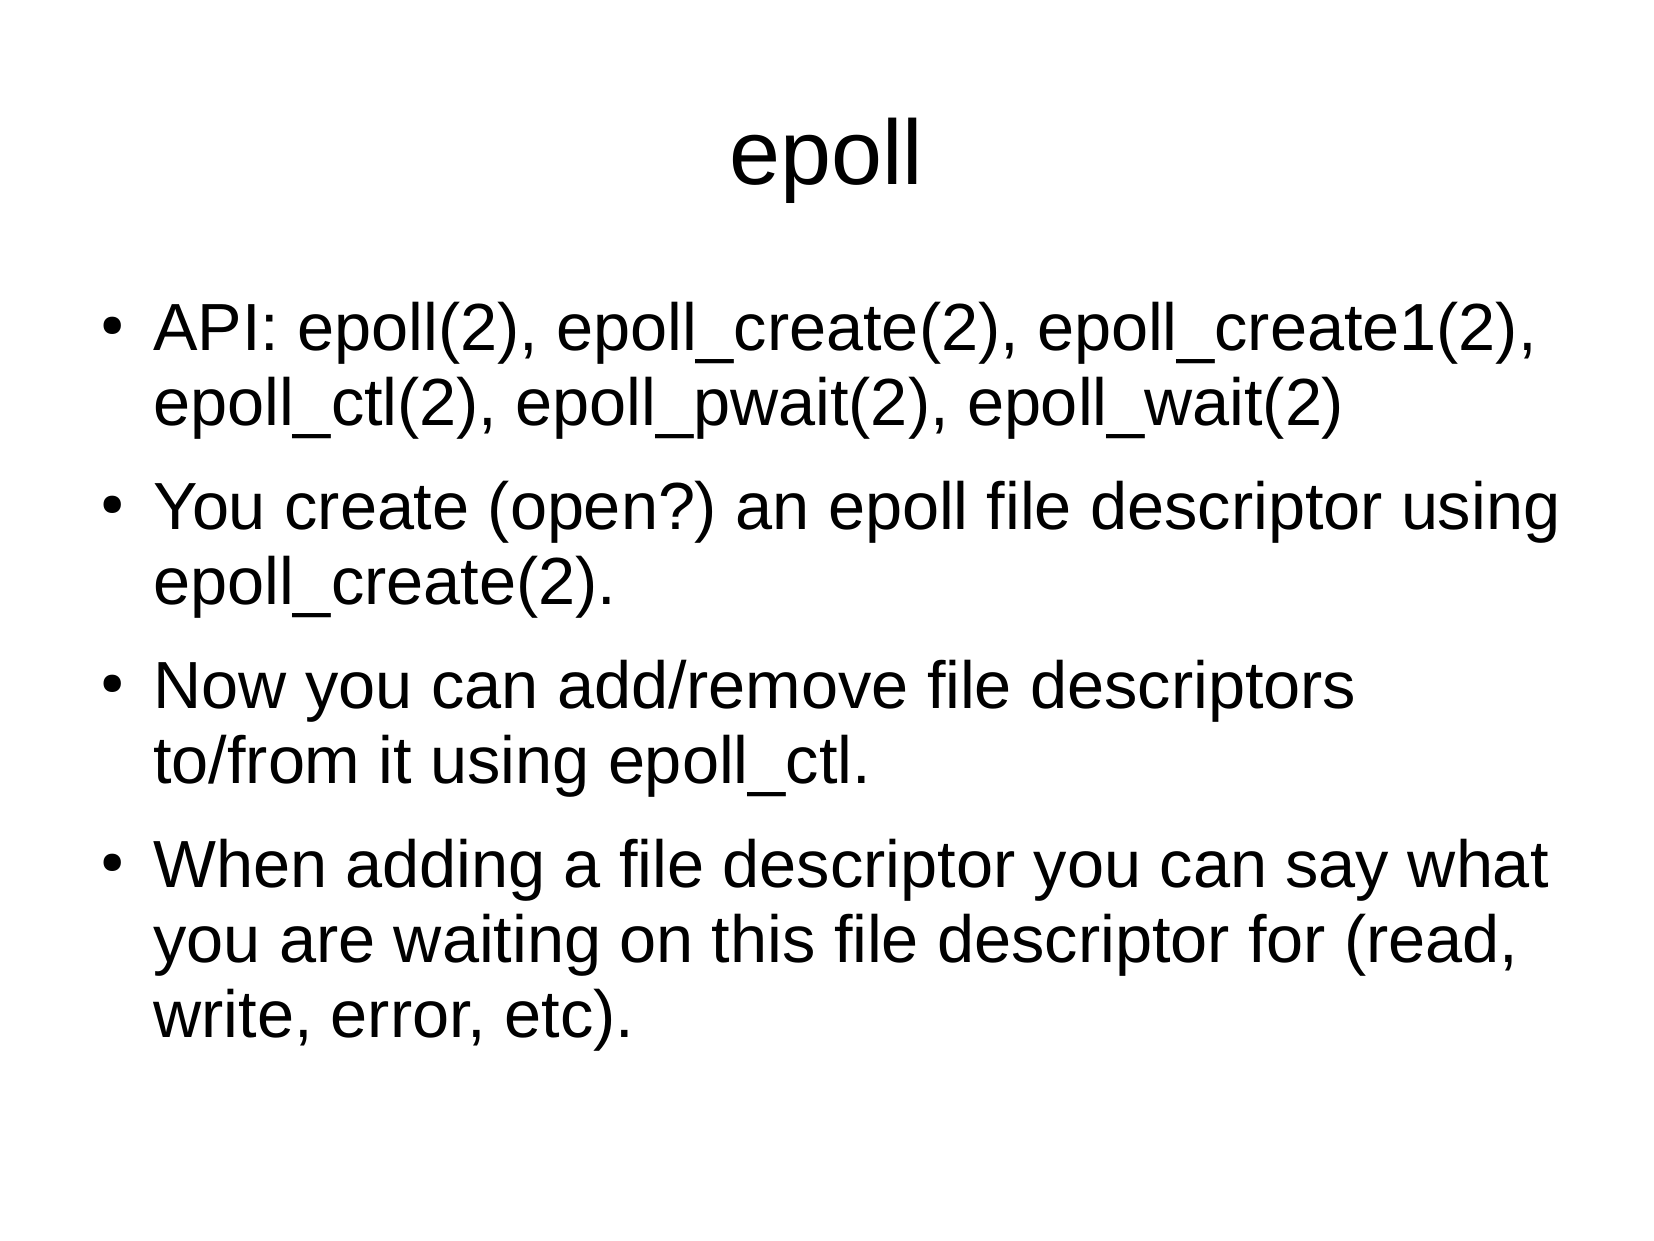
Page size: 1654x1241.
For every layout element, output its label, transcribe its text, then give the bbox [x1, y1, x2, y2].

list API: epoll(2), epoll_create(2), epoll_create1(2), epoll_ctl(2), epoll_pwait(2), epoll_wait(2) You create (open?) an epoll file descriptor using epoll_create(2). Now you can add/remove file descriptors to/from it using epoll_ctl. When adding a file descriptor you can say what you are waiting on this file descriptor for (read, write, error, etc). [82, 290, 1571, 1109]
title epoll [82, 49, 1571, 257]
